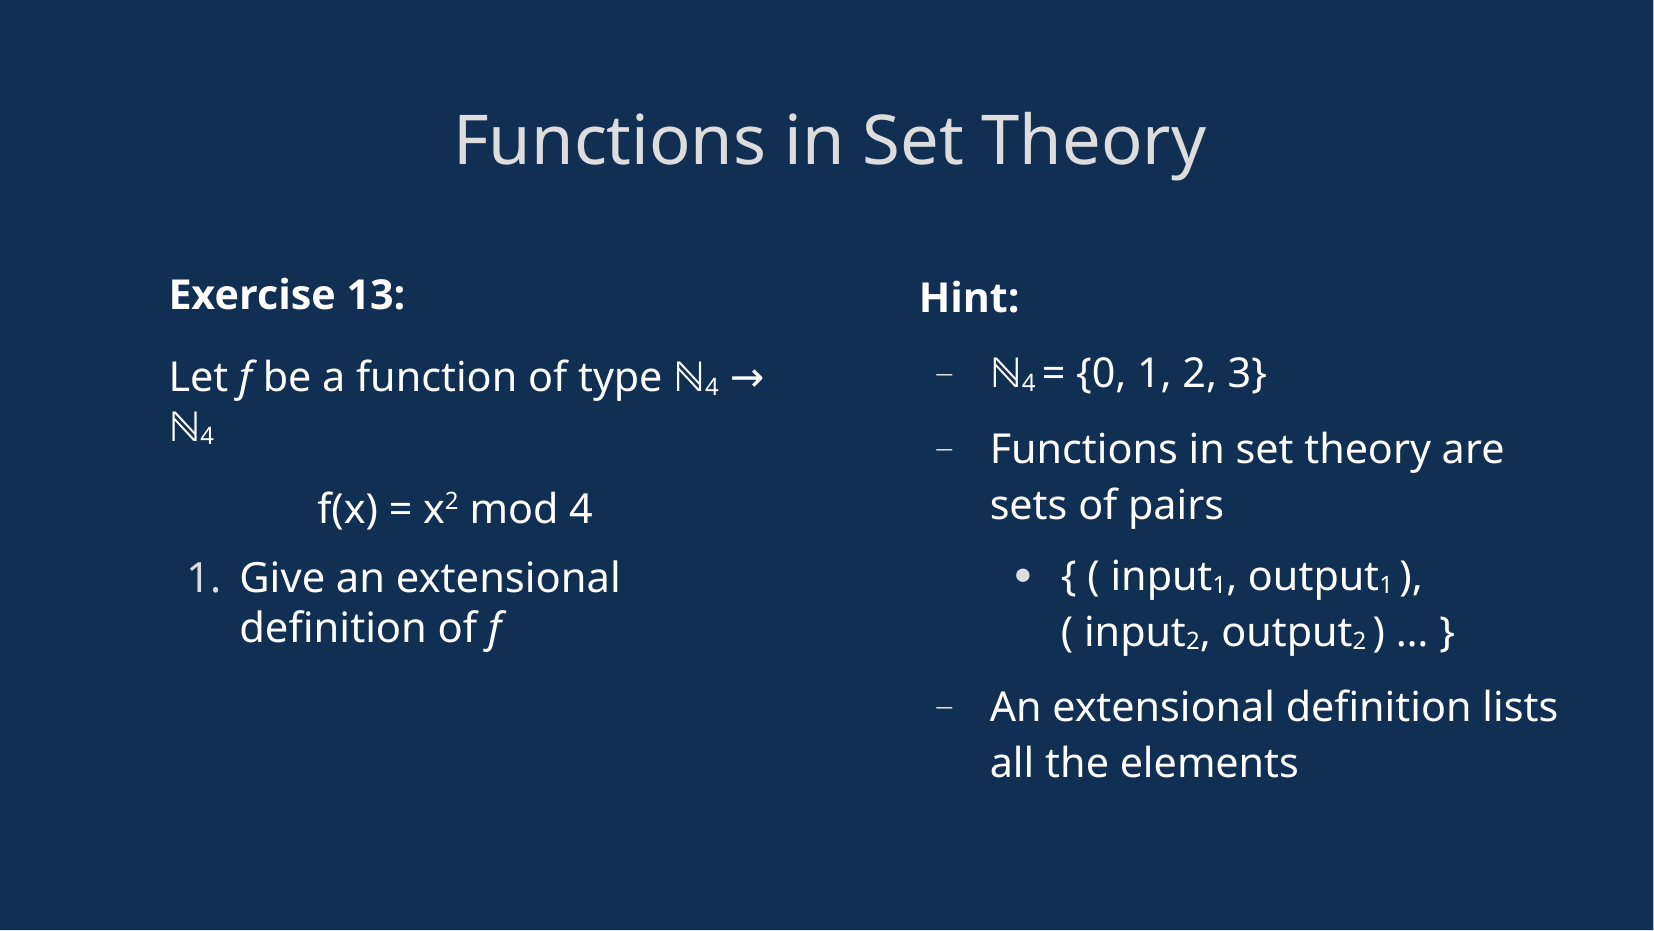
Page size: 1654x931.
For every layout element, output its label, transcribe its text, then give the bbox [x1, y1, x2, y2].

list Exercise 13: Let f be a function of type ℕ4 → ℕ4 f(x) = x2 mod 4 Give an extensional definition of f [97, 268, 813, 806]
title Functions in Set Theory [97, 56, 1563, 220]
list Hint: ℕ4 = {0, 1, 2, 3} Functions in set theory are sets of pairs { ( input1, output1 ), ( input2, output2 ) … } An extensional definition lists all the elements [848, 268, 1563, 806]
